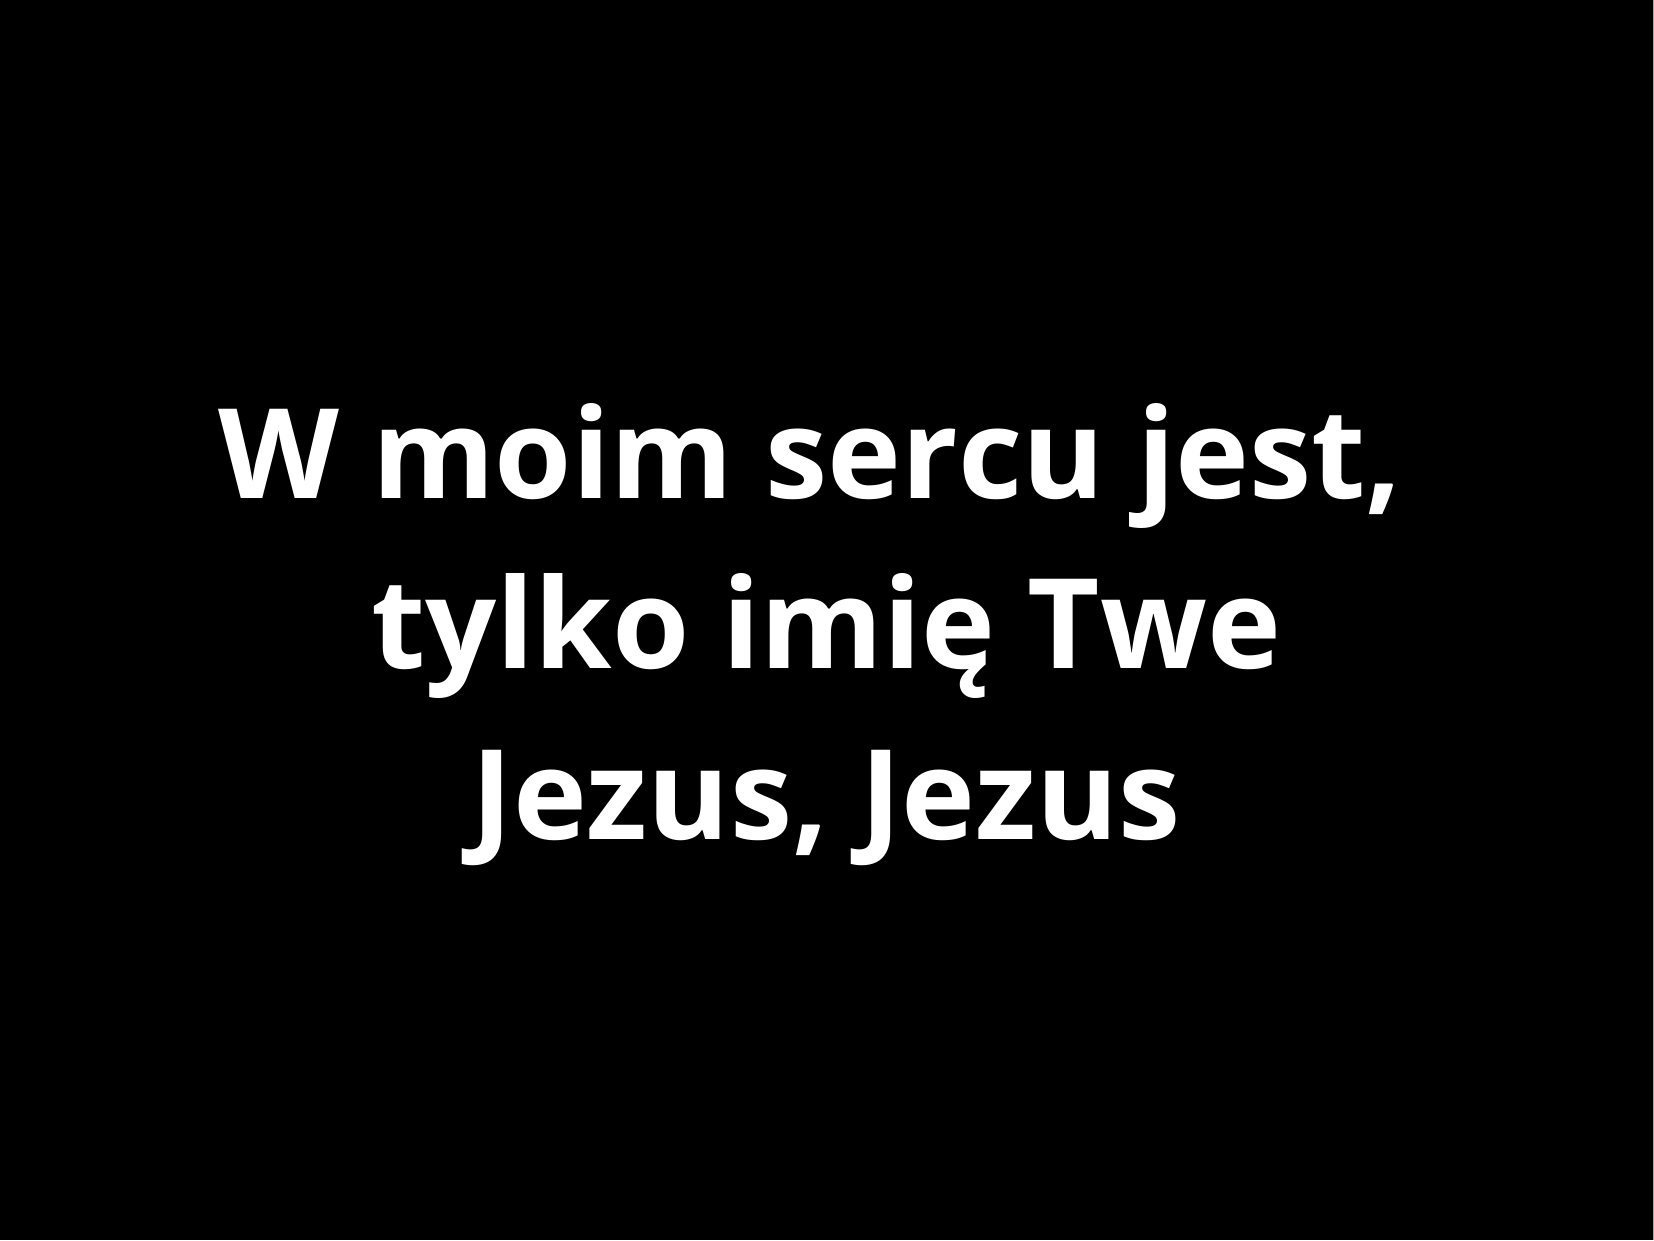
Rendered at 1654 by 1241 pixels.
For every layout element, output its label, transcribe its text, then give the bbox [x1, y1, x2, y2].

title W moim sercu jest, tylko imię Twe Jezus, Jezus [0, 0, 1654, 1241]
